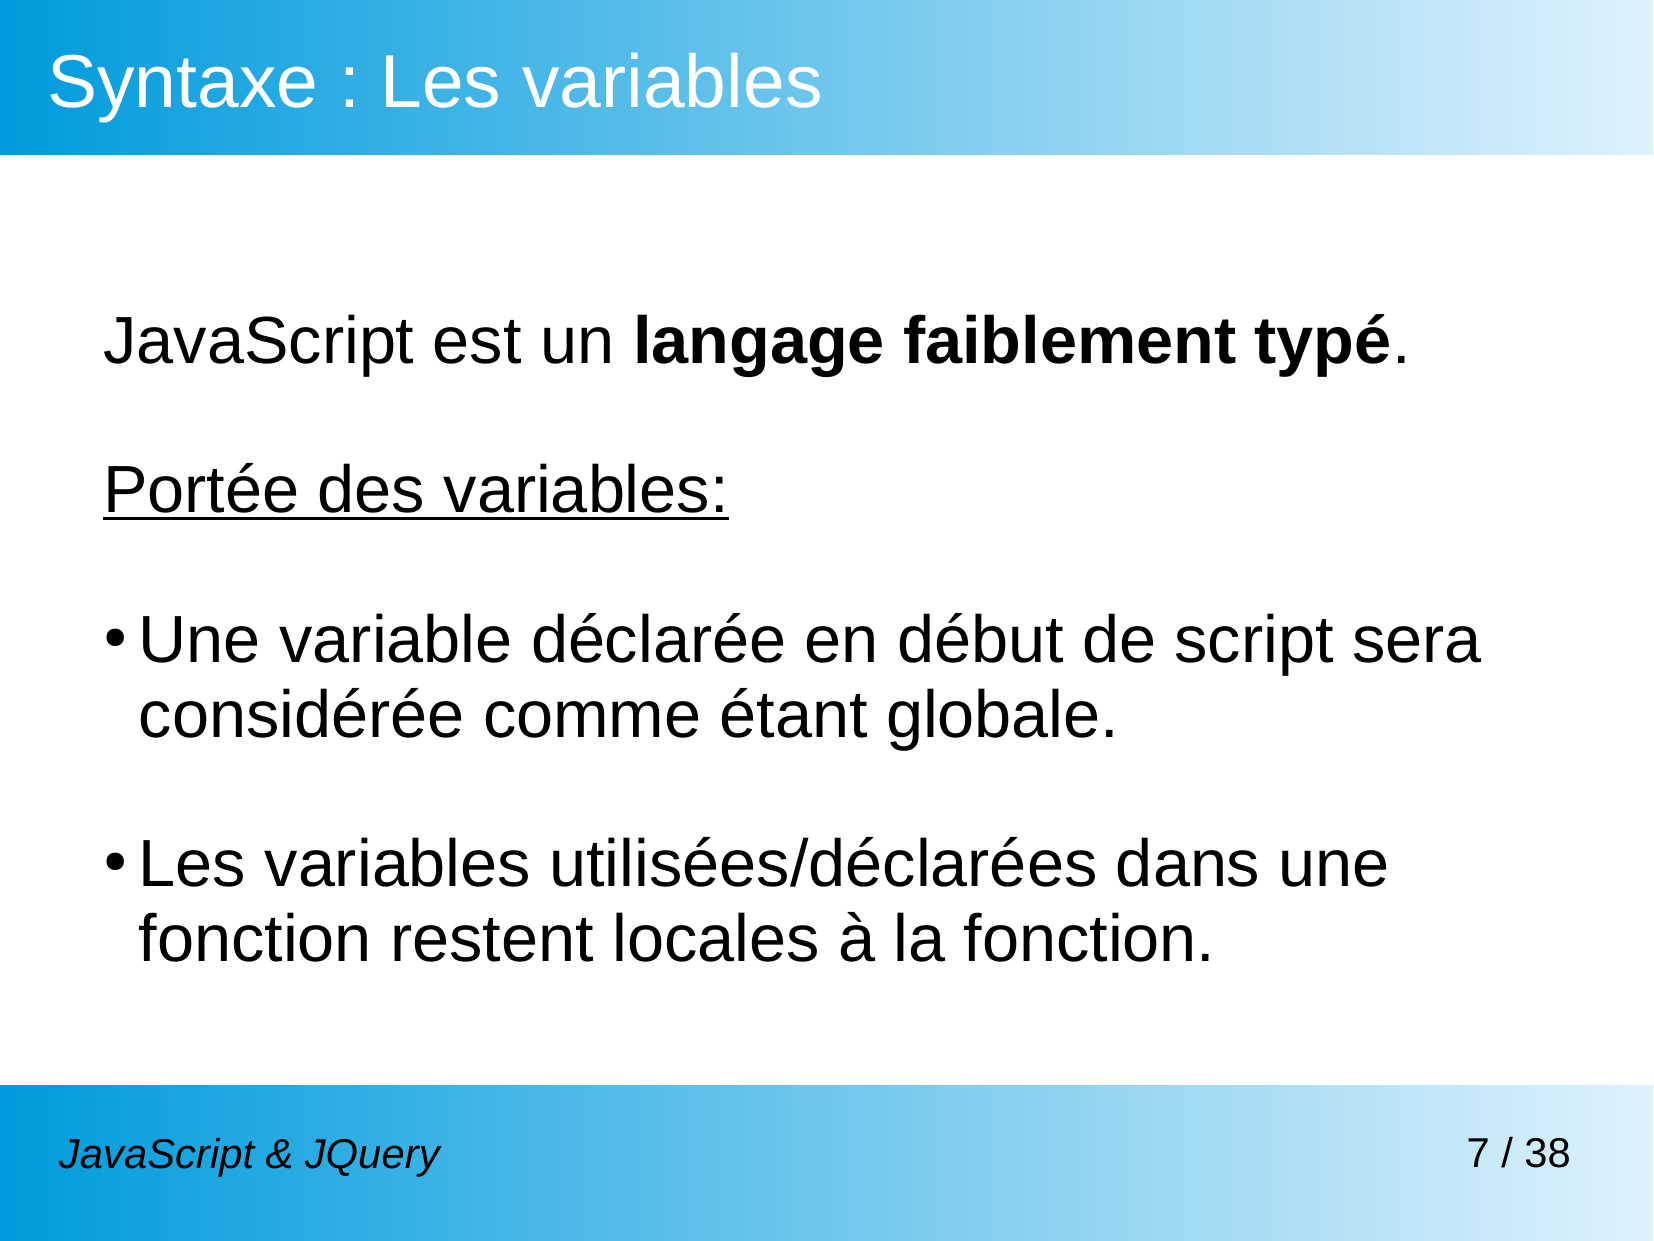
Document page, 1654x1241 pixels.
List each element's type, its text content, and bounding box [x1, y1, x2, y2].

text_box JavaScript est un langage faiblement typé. Portée des variables: Une variable déclarée en début de script sera considérée comme étant globale. Les variables utilisées/déclarées dans une fonction restent locales à la fonction. [88, 295, 1565, 984]
title Syntaxe : Les variables [47, 28, 1536, 134]
